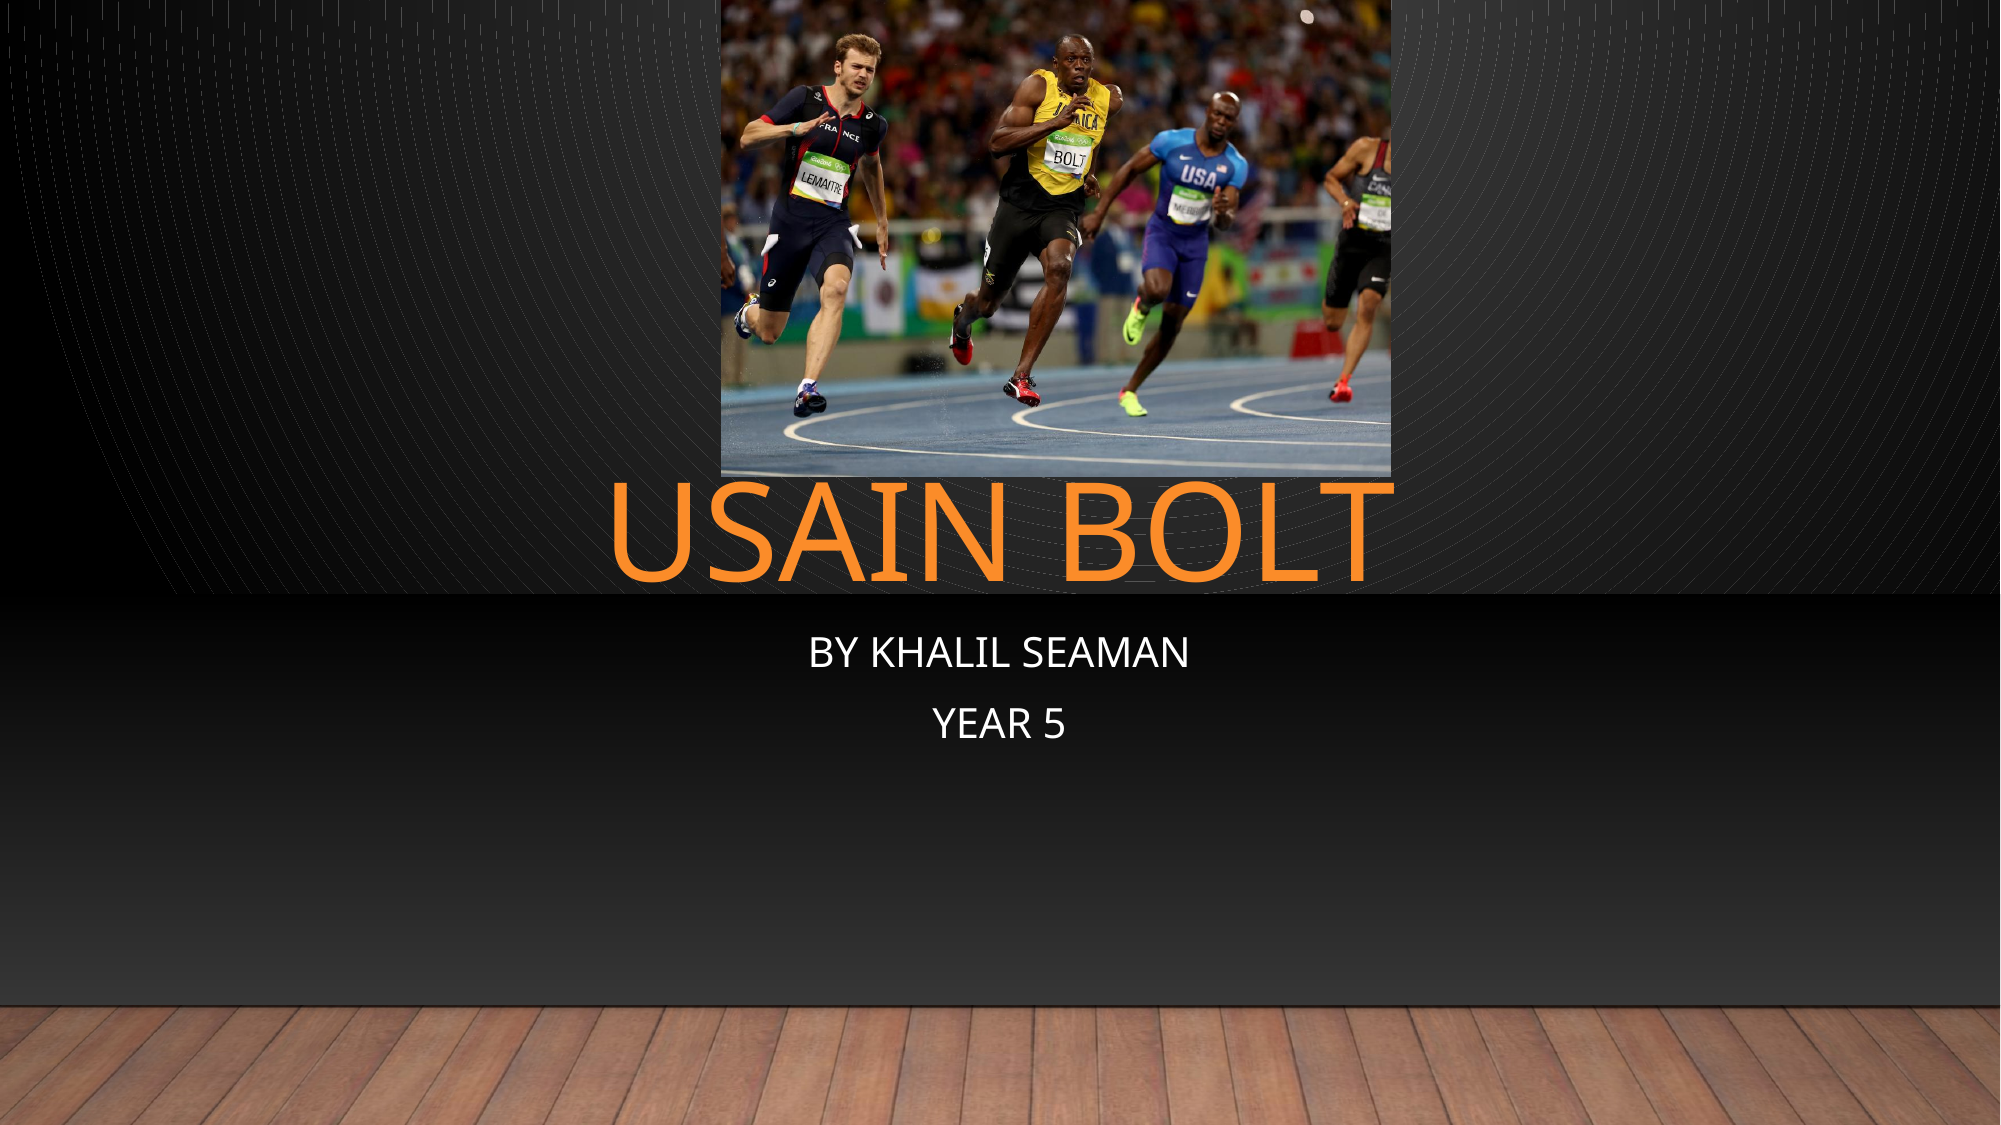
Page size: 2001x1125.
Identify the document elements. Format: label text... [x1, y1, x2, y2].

title Usain bolt [291, 131, 1708, 610]
subtitle By Khalil seaman Year 5 [291, 610, 1708, 772]
picture [721, 0, 1391, 477]
